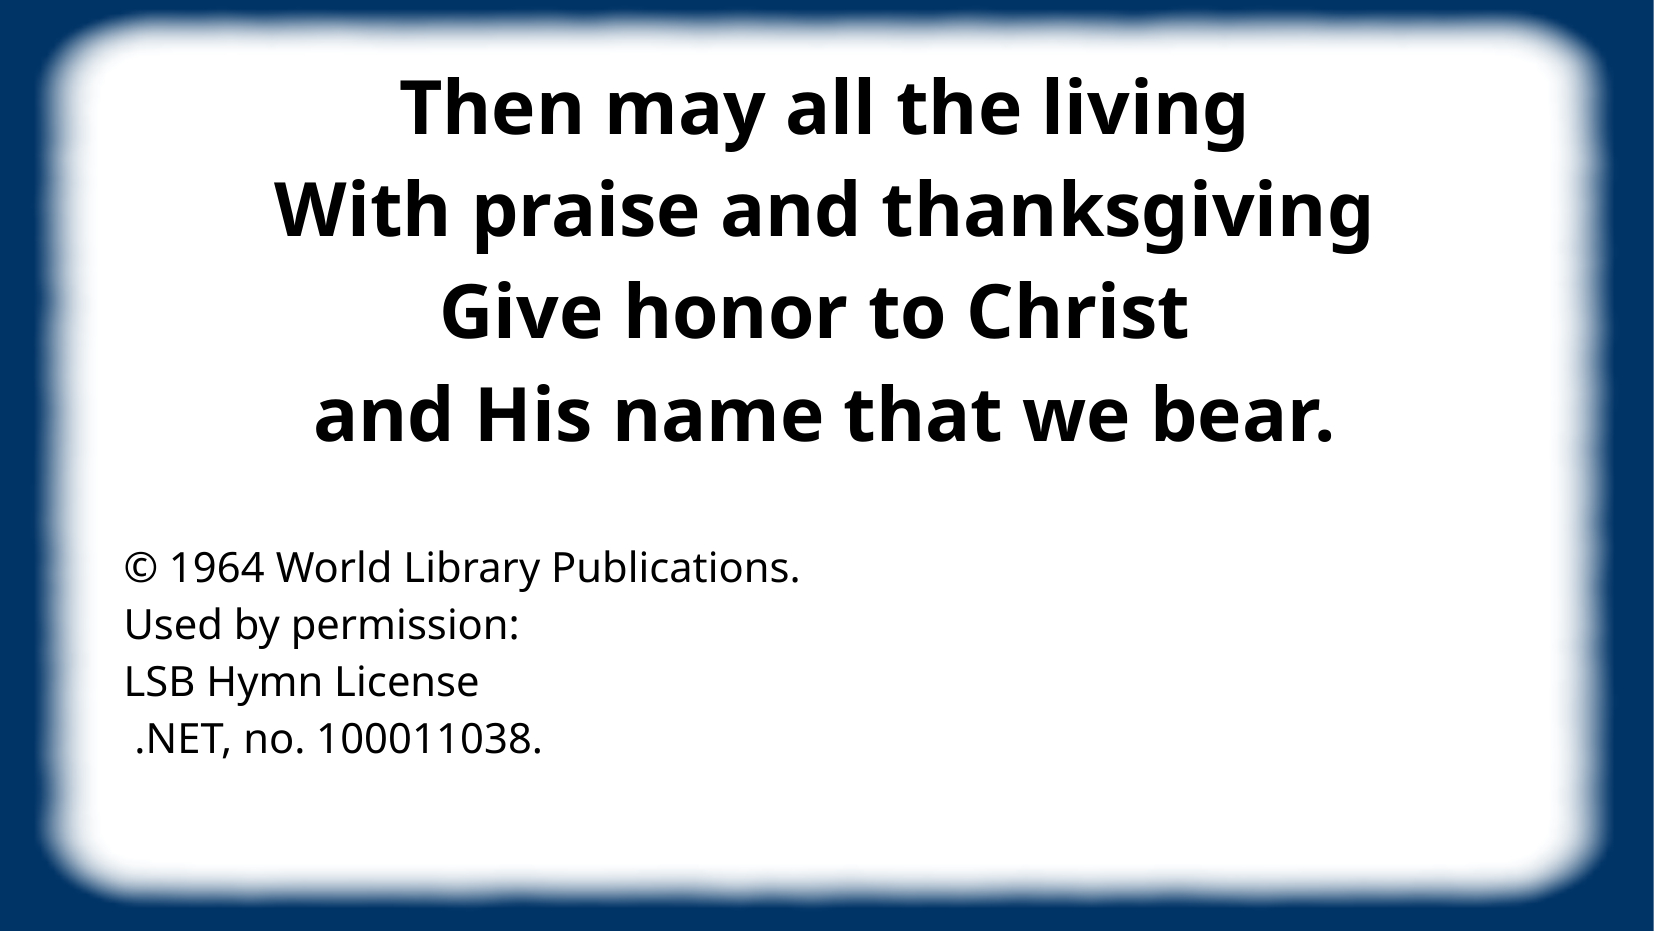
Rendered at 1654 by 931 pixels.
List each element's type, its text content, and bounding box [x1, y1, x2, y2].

text_box Then may all the living With praise and thanksgiving Give honor to Christ and His name that we bear. © 1964 World Library Publications. Used by permission: LSB Hymn License .NET, no. 100011038. [90, 46, 1561, 755]
picture [0, 0, 1654, 931]
